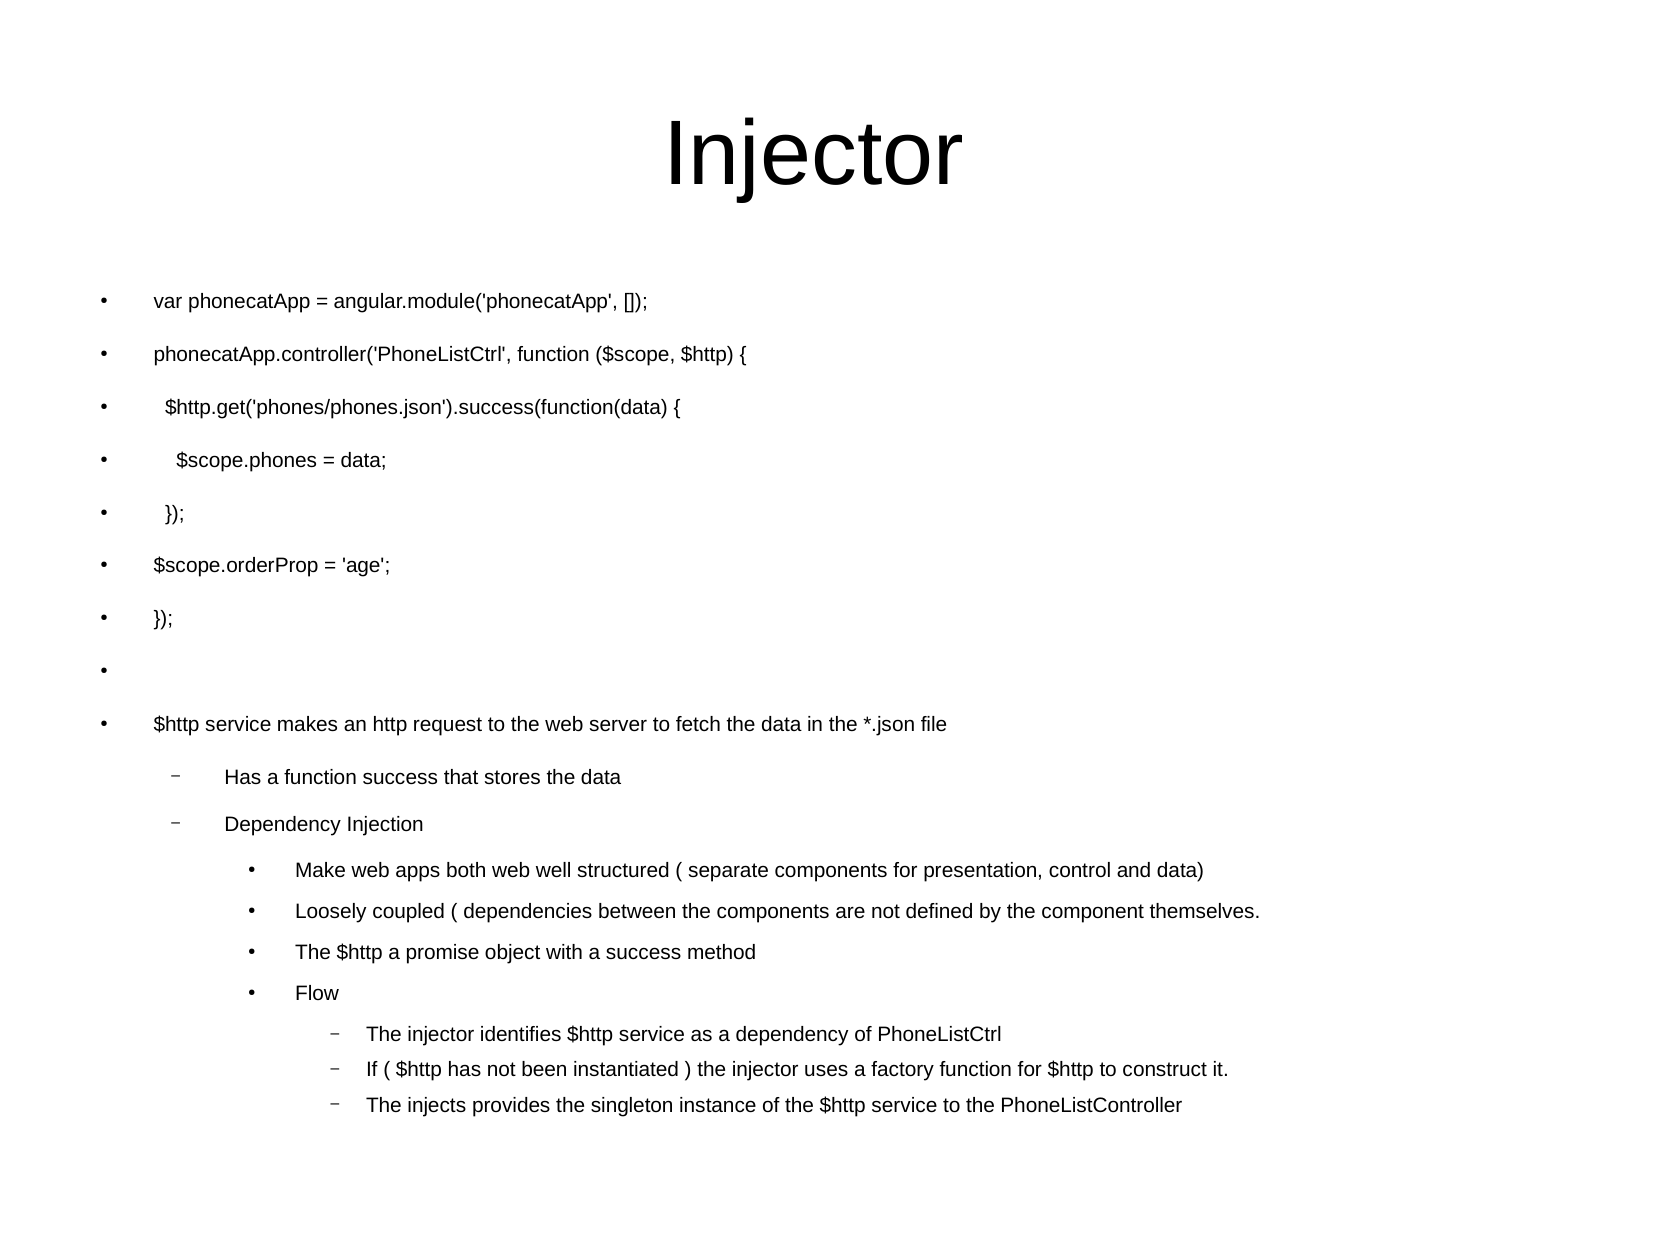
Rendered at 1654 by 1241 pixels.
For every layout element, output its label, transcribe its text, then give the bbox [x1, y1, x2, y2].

list var phonecatApp = angular.module('phonecatApp', []); phonecatApp.controller('PhoneListCtrl', function ($scope, $http) { $http.get('phones/phones.json').success(function(data) { $scope.phones = data; }); $scope.orderProp = 'age'; }); $http service makes an http request to the web server to fetch the data in the *.json file Has a function success that stores the data Dependency Injection Make web apps both web well structured ( separate components for presentation, control and data) Loosely coupled ( dependencies between the components are not defined by the component themselves. The $http a promise object with a success method Flow The injector identifies $http service as a dependency of PhoneListCtrl If ( $http has not been instantiated ) the injector uses a factory function for $http to construct it. The injects provides the singleton instance of the $http service to the PhoneListController [82, 290, 1571, 1216]
title Injector [82, 49, 1571, 257]
